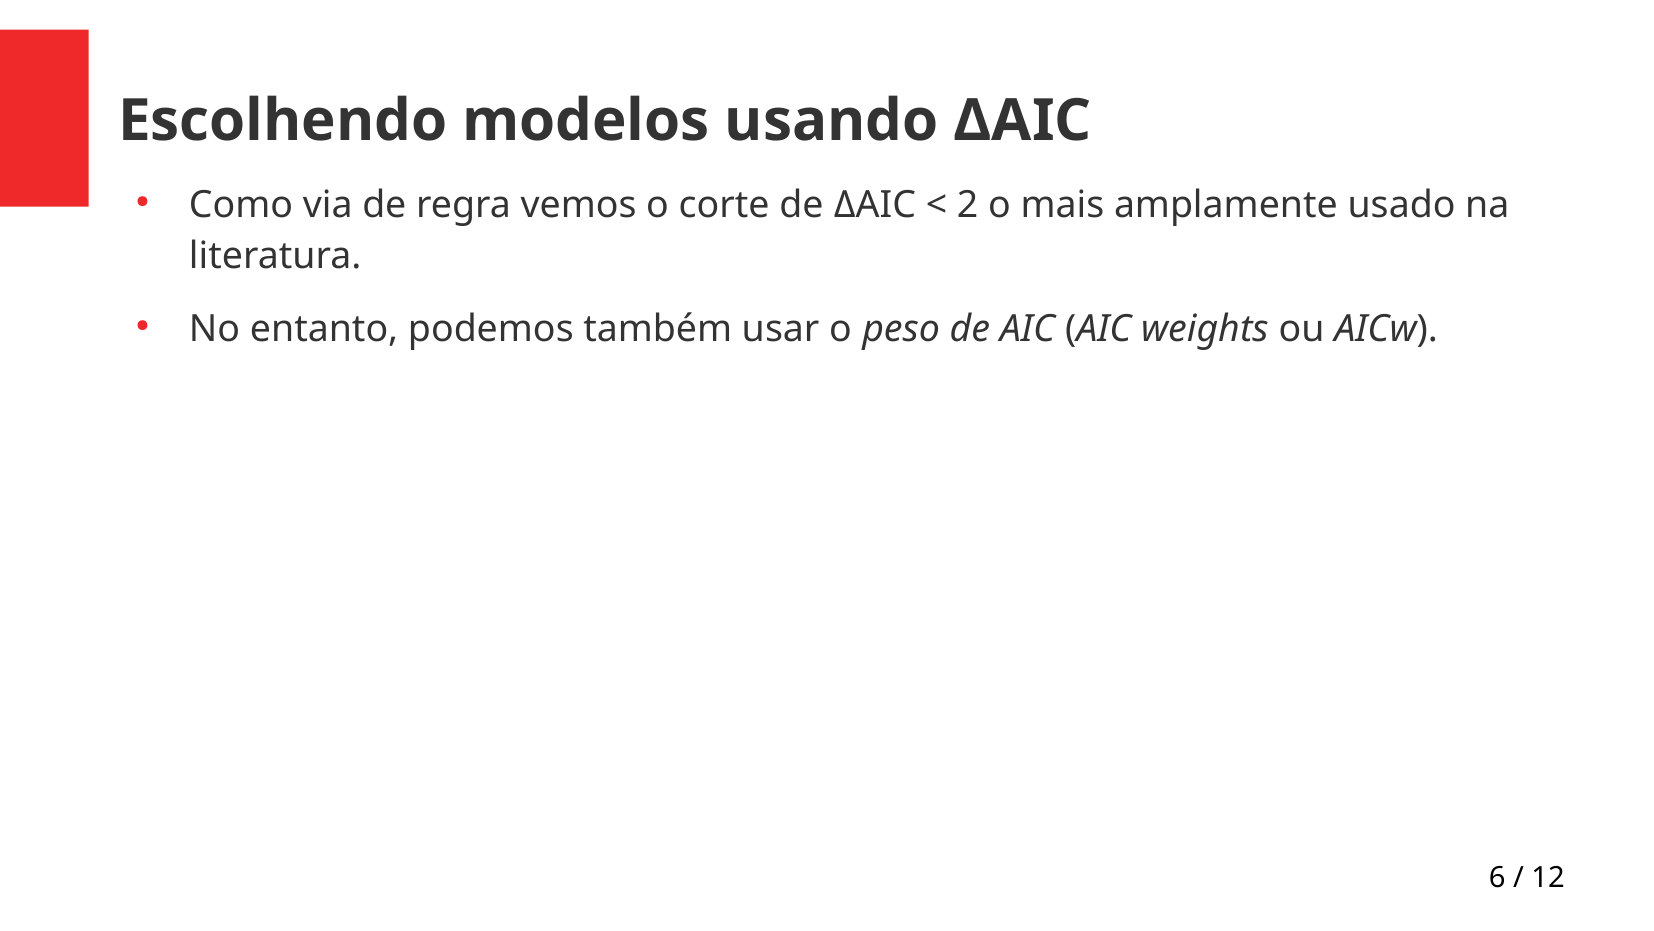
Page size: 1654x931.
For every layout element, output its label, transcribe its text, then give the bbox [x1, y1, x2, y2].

list Como via de regra vemos o corte de ΔAIC < 2 o mais amplamente usado na literatura. No entanto, podemos também usar o peso de AIC (AIC weights ou AICw). [118, 177, 1595, 739]
title Escolhendo modelos usando ΔAIC [118, 29, 1595, 177]
